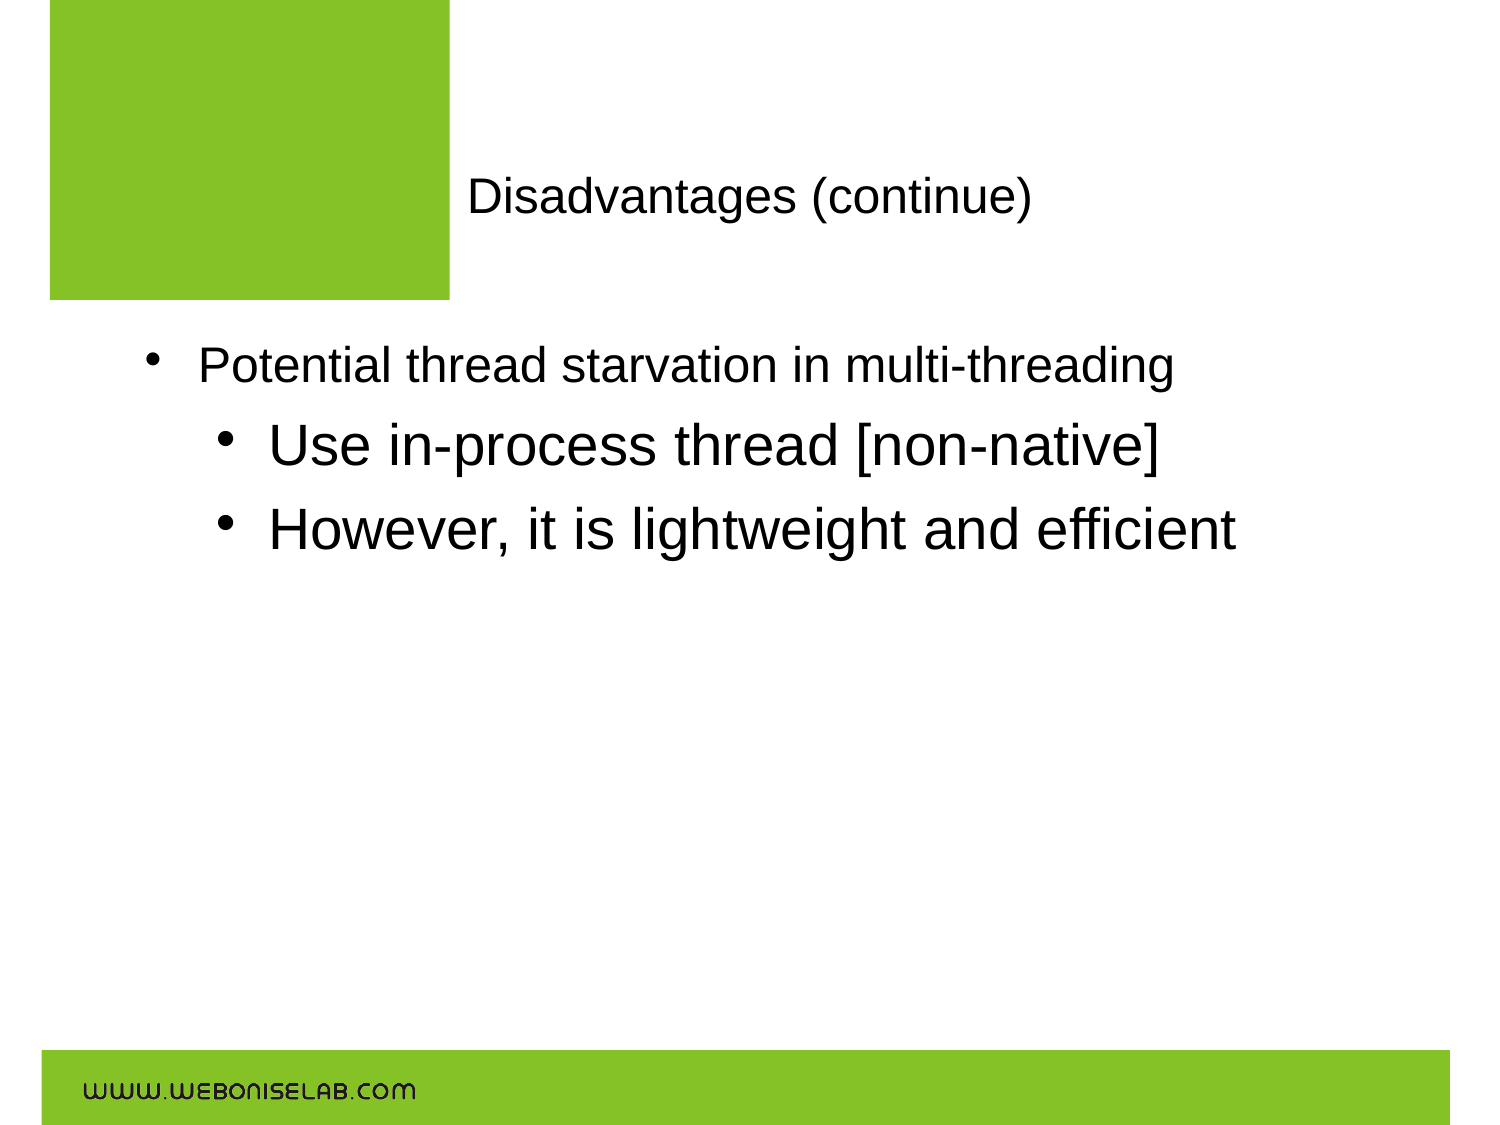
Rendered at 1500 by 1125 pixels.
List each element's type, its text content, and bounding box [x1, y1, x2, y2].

list Potential thread starvation in multi-threading Use in-process thread [non-native] However, it is lightweight and efficient [112, 324, 1388, 1001]
title Disadvantages (continue) [112, 99, 1388, 288]
picture [83, 1083, 415, 1100]
